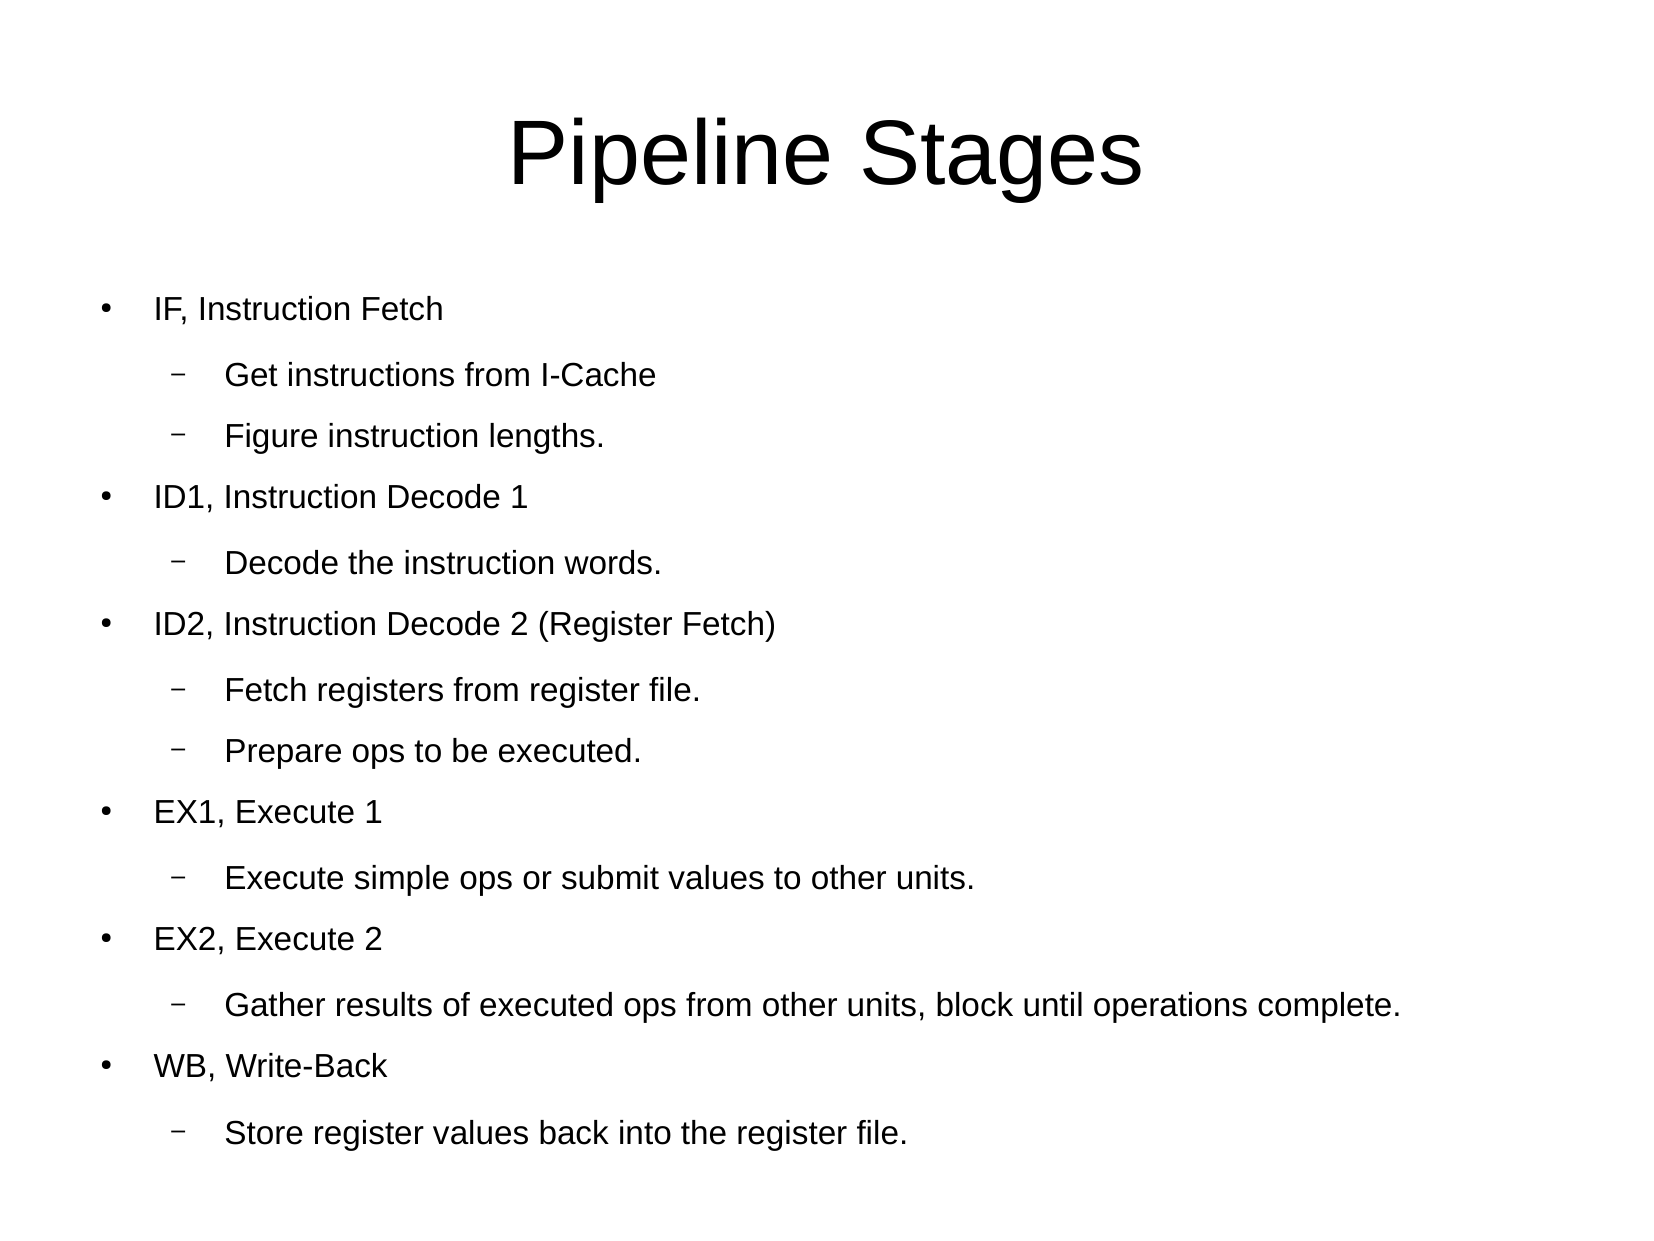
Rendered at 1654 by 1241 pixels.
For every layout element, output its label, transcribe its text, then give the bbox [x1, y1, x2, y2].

title Pipeline Stages [82, 49, 1571, 257]
list IF, Instruction Fetch Get instructions from I-Cache Figure instruction lengths. ID1, Instruction Decode 1 Decode the instruction words. ID2, Instruction Decode 2 (Register Fetch) Fetch registers from register file. Prepare ops to be executed. EX1, Execute 1 Execute simple ops or submit values to other units. EX2, Execute 2 Gather results of executed ops from other units, block until operations complete. WB, Write-Back Store register values back into the register file. [82, 290, 1571, 1155]
